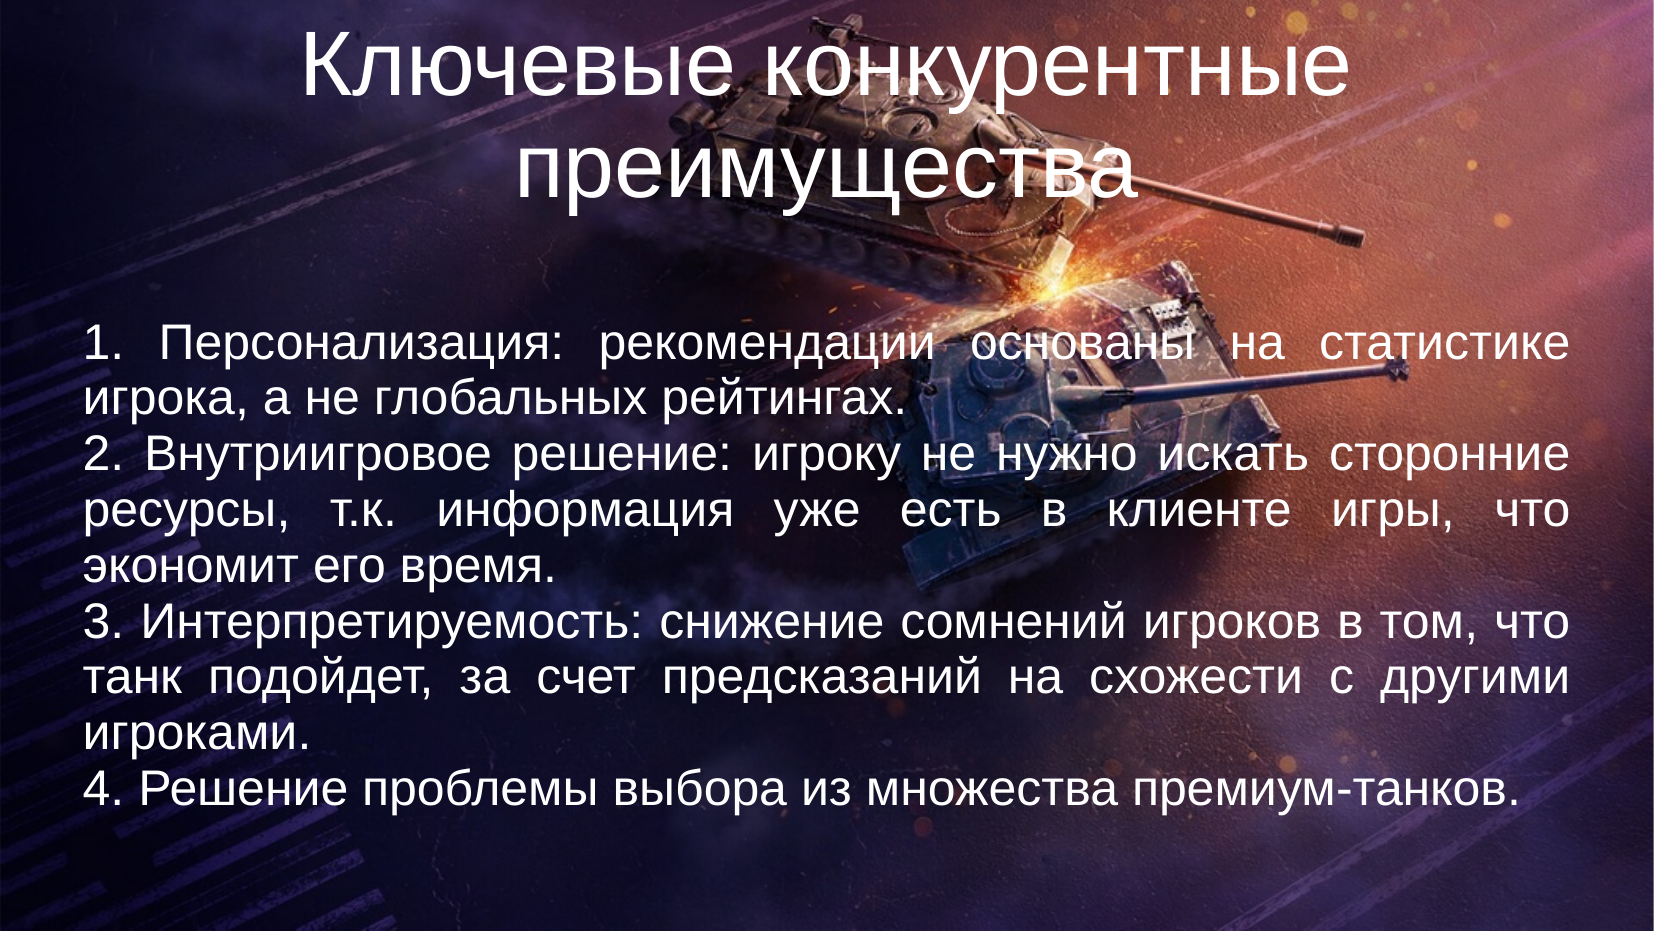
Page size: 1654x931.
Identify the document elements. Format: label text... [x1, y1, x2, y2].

subtitle 1. Персонализация: рекомендации основаны на статистике игрока, а не глобальных рейтингах. 2. Внутриигровое решение: игроку не нужно искать сторонние ресурсы, т.к. информация уже есть в клиенте игры, что экономит его время. 3. Интерпретируемость: снижение сомнений игроков в том, что танк подойдет, за счет предсказаний на схожести с другими игроками. 4. Решение проблемы выбора из множества премиум-танков. [82, 295, 1571, 835]
title Ключевые конкурентные преимущества [82, 12, 1571, 218]
picture [0, 0, 1654, 931]
